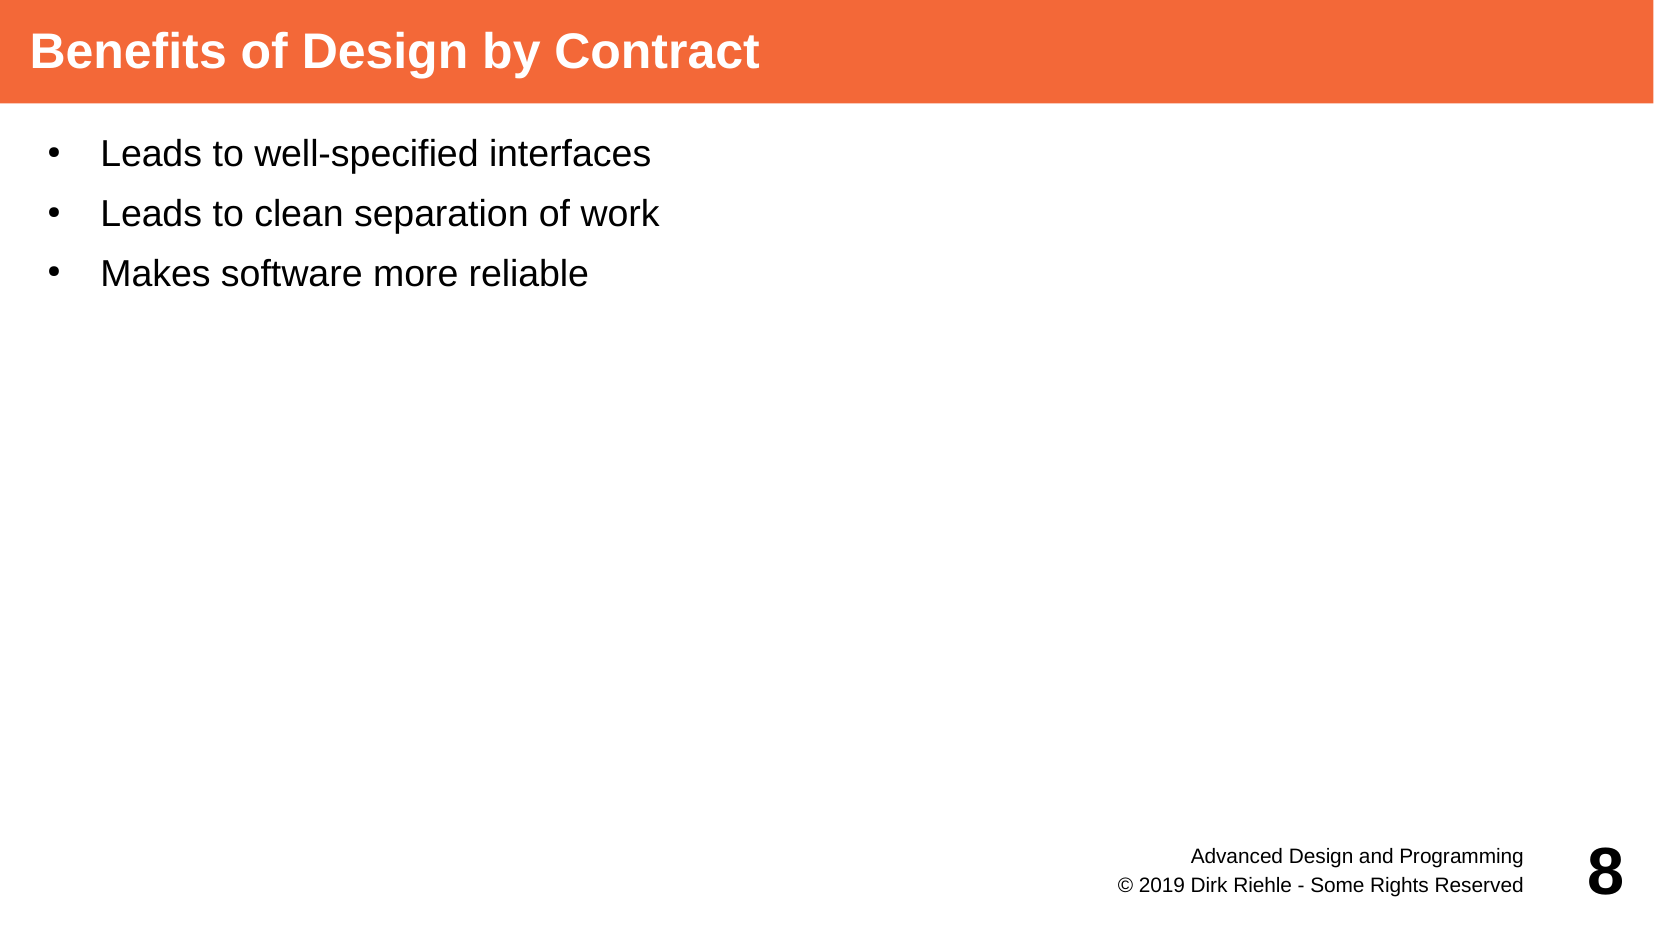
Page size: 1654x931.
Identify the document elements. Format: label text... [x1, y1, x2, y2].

list Leads to well-specified interfaces Leads to clean separation of work Makes software more reliable [29, 132, 1625, 813]
title Benefits of Design by Contract [0, 0, 1654, 104]
